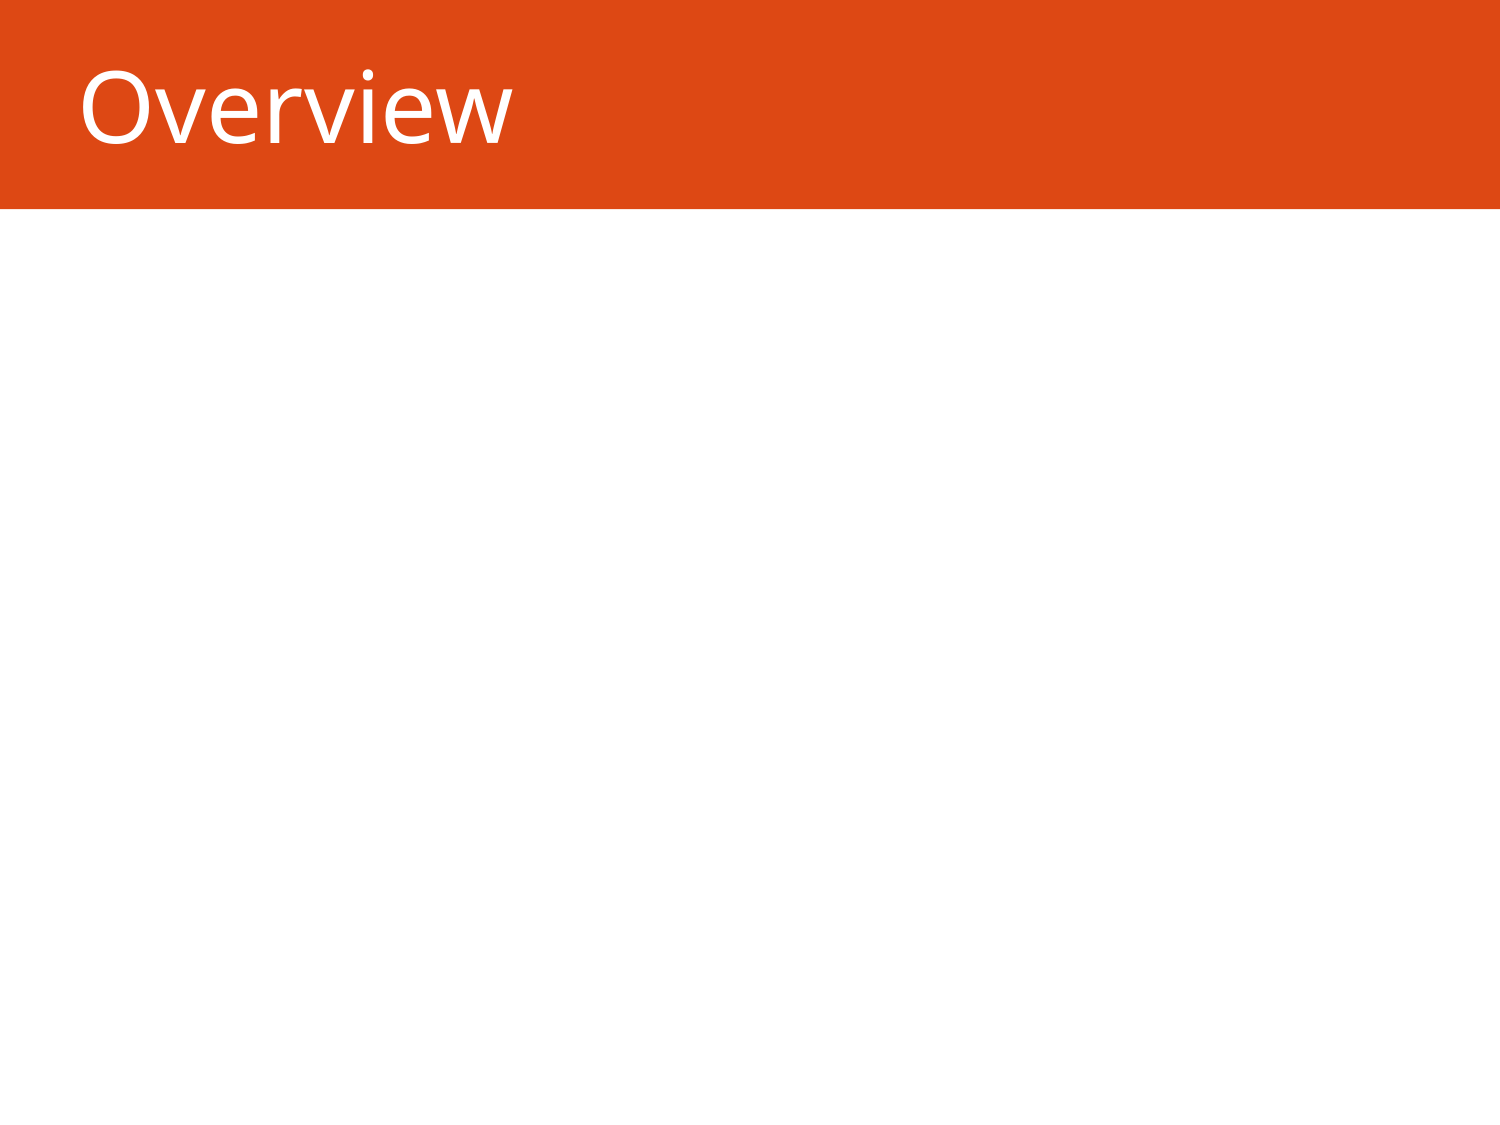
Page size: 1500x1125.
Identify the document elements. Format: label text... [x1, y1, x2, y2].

title Overview [0, 0, 1500, 210]
